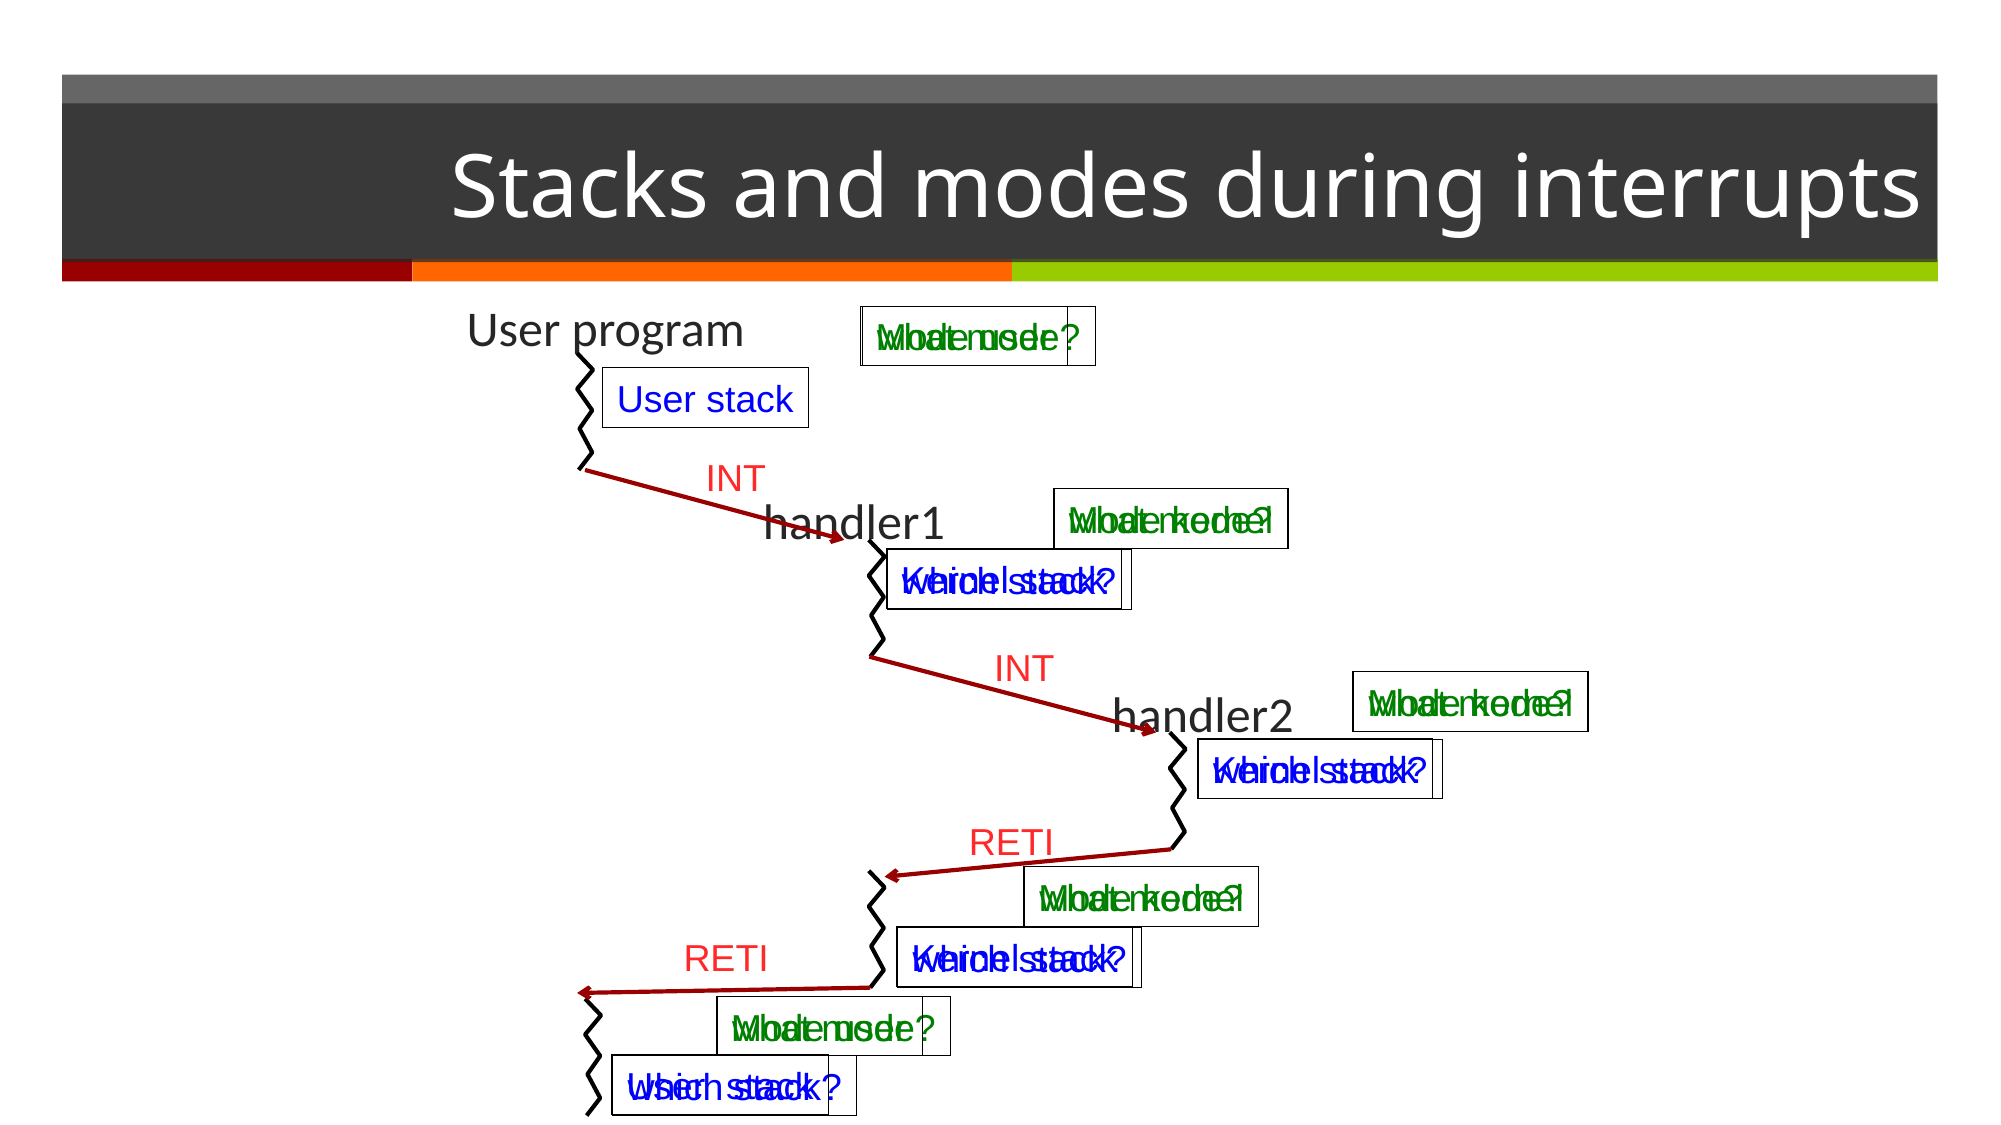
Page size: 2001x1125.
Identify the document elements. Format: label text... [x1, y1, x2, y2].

text_box User stack [602, 367, 809, 428]
text_box which stack? [887, 549, 1132, 610]
text_box which stack? [1433, 739, 1443, 799]
text_box Mode user [860, 306, 1068, 366]
text_box Mode kernel [1053, 488, 1289, 549]
text_box Mode kernel [1352, 671, 1589, 732]
title Stacks and modes during interrupts [62, 103, 1938, 263]
text_box Kernel stack [1197, 738, 1433, 799]
text_box User stack [611, 1054, 829, 1115]
text_box what mode? [923, 996, 951, 1056]
text_box RETI [954, 810, 1070, 871]
text_box which stack? [897, 927, 1142, 988]
text_box which stack? [612, 1055, 857, 1116]
text_box Kernel stack [896, 926, 1133, 987]
text_box INT [979, 637, 1070, 697]
text_box Mode kernel [1023, 866, 1259, 927]
text_box INT [690, 446, 782, 507]
text_box Mode user [716, 996, 923, 1056]
text_box RETI [668, 926, 784, 987]
text_box Kernel stack [886, 548, 1122, 609]
list User program handler1 handler2 [451, 289, 1613, 1125]
text_box what mode? [1068, 306, 1096, 366]
